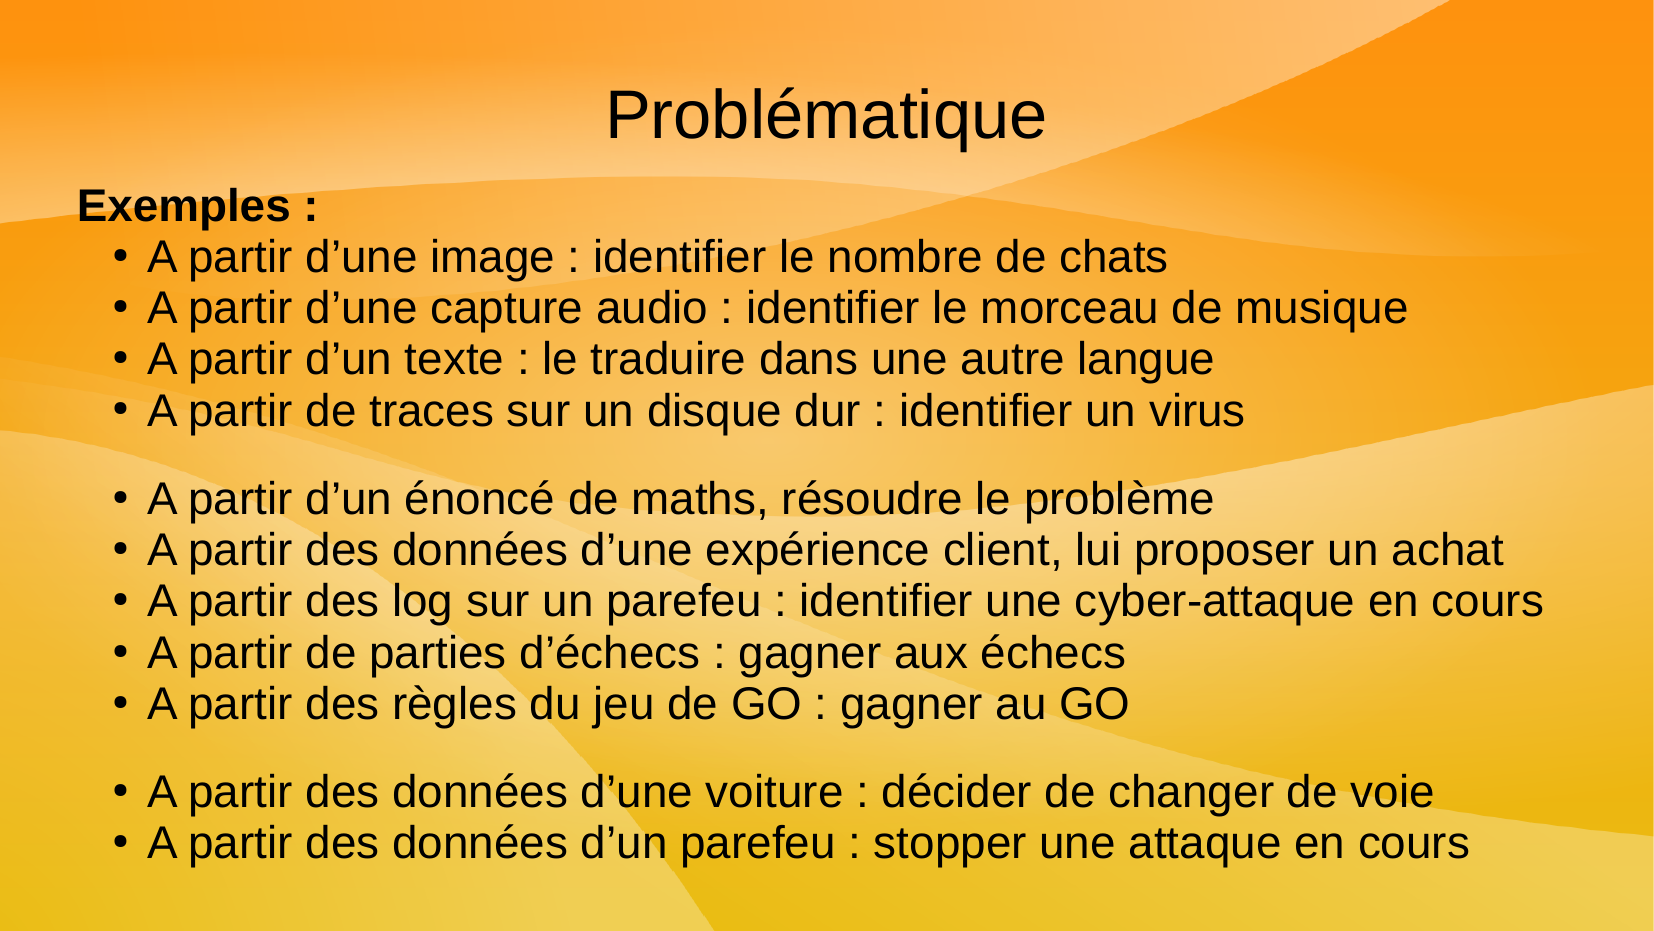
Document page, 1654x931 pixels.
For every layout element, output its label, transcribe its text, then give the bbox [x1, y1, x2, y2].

picture [0, 0, 1654, 931]
title Problématique [82, 37, 1571, 193]
subtitle Exemples : A partir d’une image : identifier le nombre de chats A partir d’une capture audio : identifier le morceau de musique A partir d’un texte : le traduire dans une autre langue A partir de traces sur un disque dur : identifier un virus A partir d’un énoncé de maths, résoudre le problème A partir des données d’une expérience client, lui proposer un achat A partir des log sur un parefeu : identifier une cyber-attaque en cours A partir de parties d’échecs : gagner aux échecs A partir des règles du jeu de GO : gagner au GO A partir des données d’une voiture : décider de changer de voie A partir des données d’un parefeu : stopper une attaque en cours [76, 179, 1565, 906]
